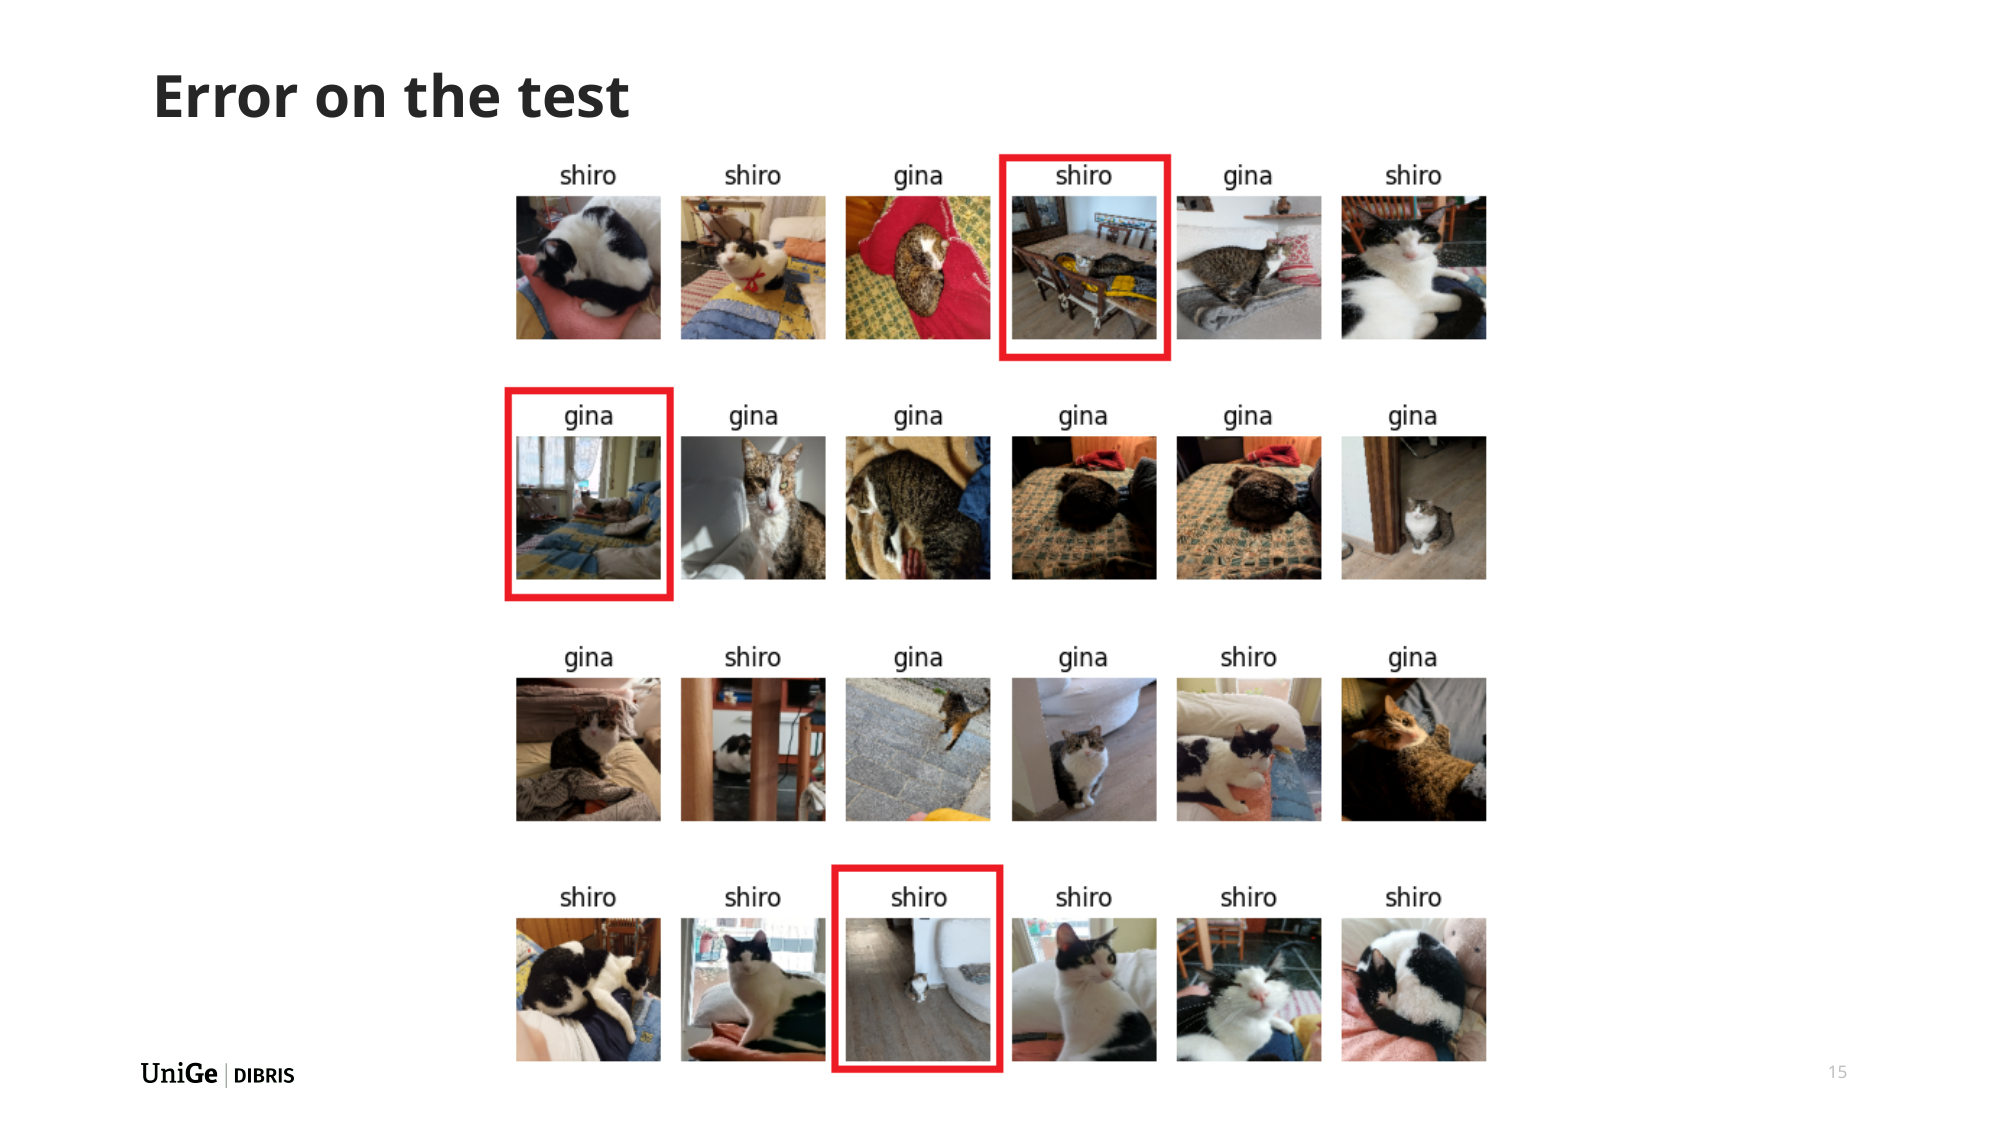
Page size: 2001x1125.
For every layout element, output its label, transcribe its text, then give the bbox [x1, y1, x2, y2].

slide_number 1 [1412, 1042, 1863, 1103]
picture [502, 223, 1498, 1076]
title Error on the test [137, 59, 1863, 223]
picture [141, 1062, 294, 1088]
